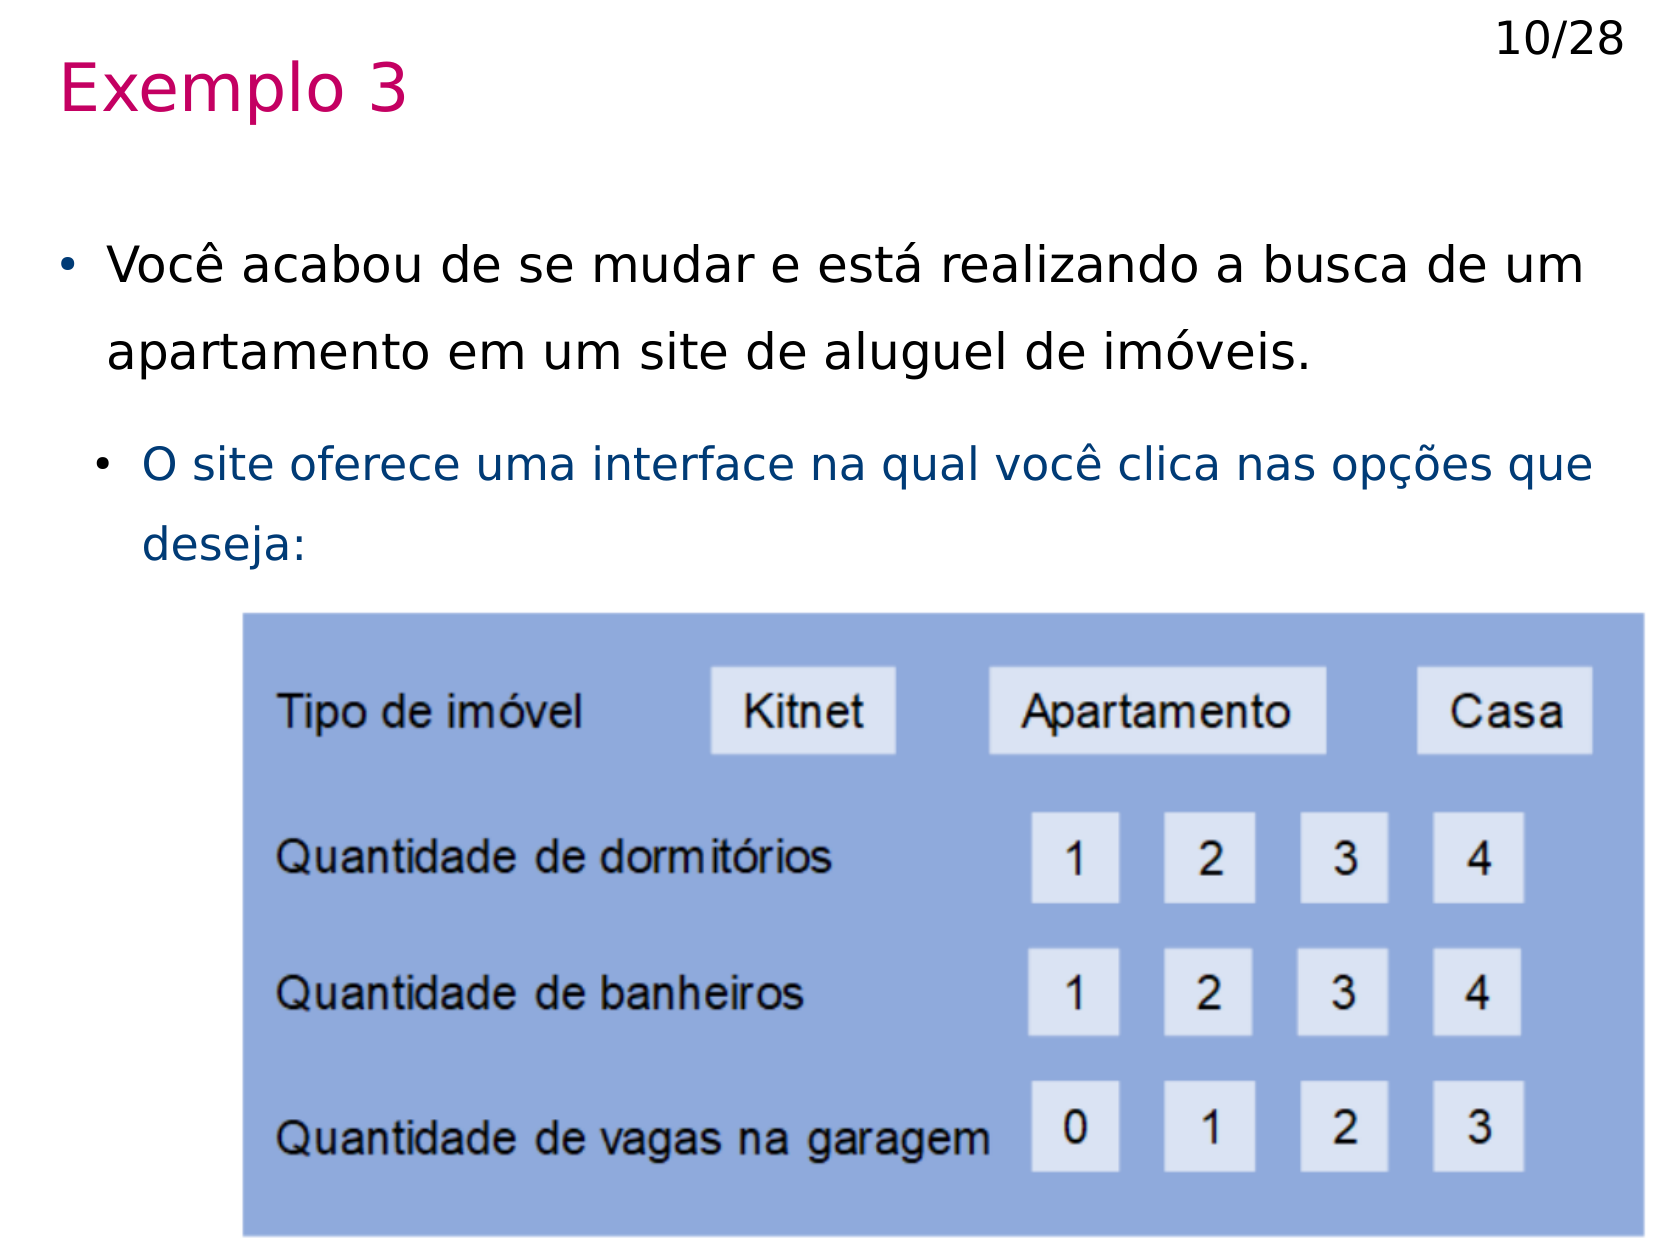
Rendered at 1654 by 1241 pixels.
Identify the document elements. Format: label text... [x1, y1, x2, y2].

title Exemplo 3 [59, 29, 1625, 148]
picture [206, 590, 1653, 1241]
list Você acabou de se mudar e está realizando a busca de um apartamento em um site de aluguel de imóveis. O site oferece uma interface na qual você clica nas opções que deseja: [59, 206, 1625, 1211]
